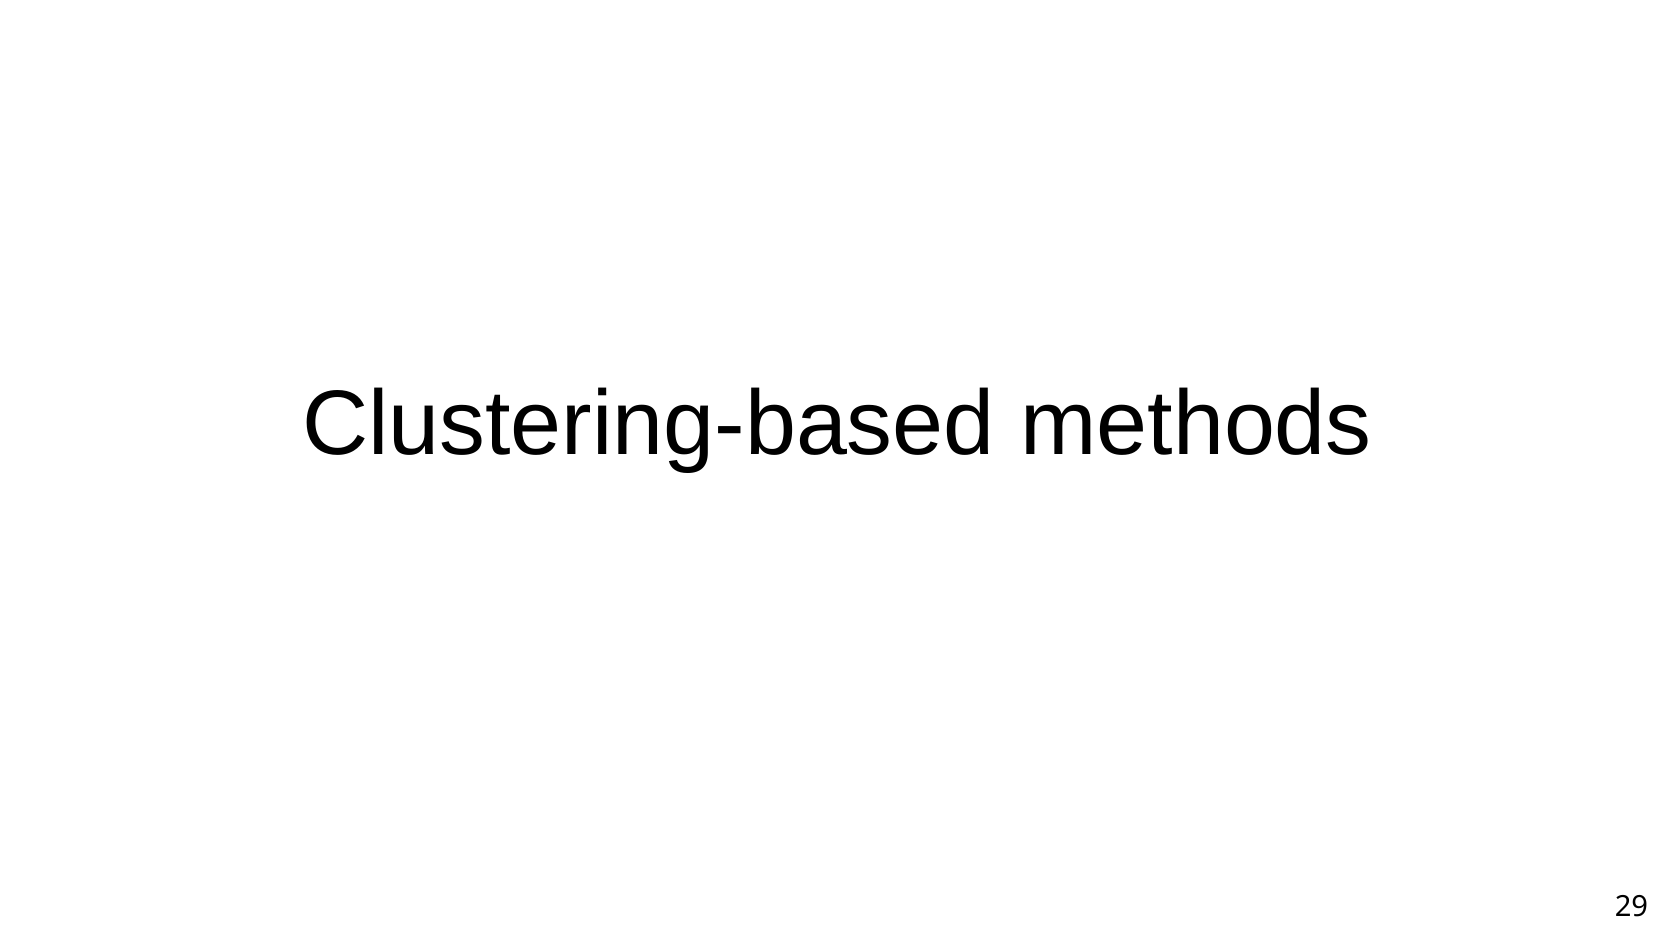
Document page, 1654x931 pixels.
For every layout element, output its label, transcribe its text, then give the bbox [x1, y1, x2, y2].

title Clustering-based methods [93, 345, 1582, 501]
